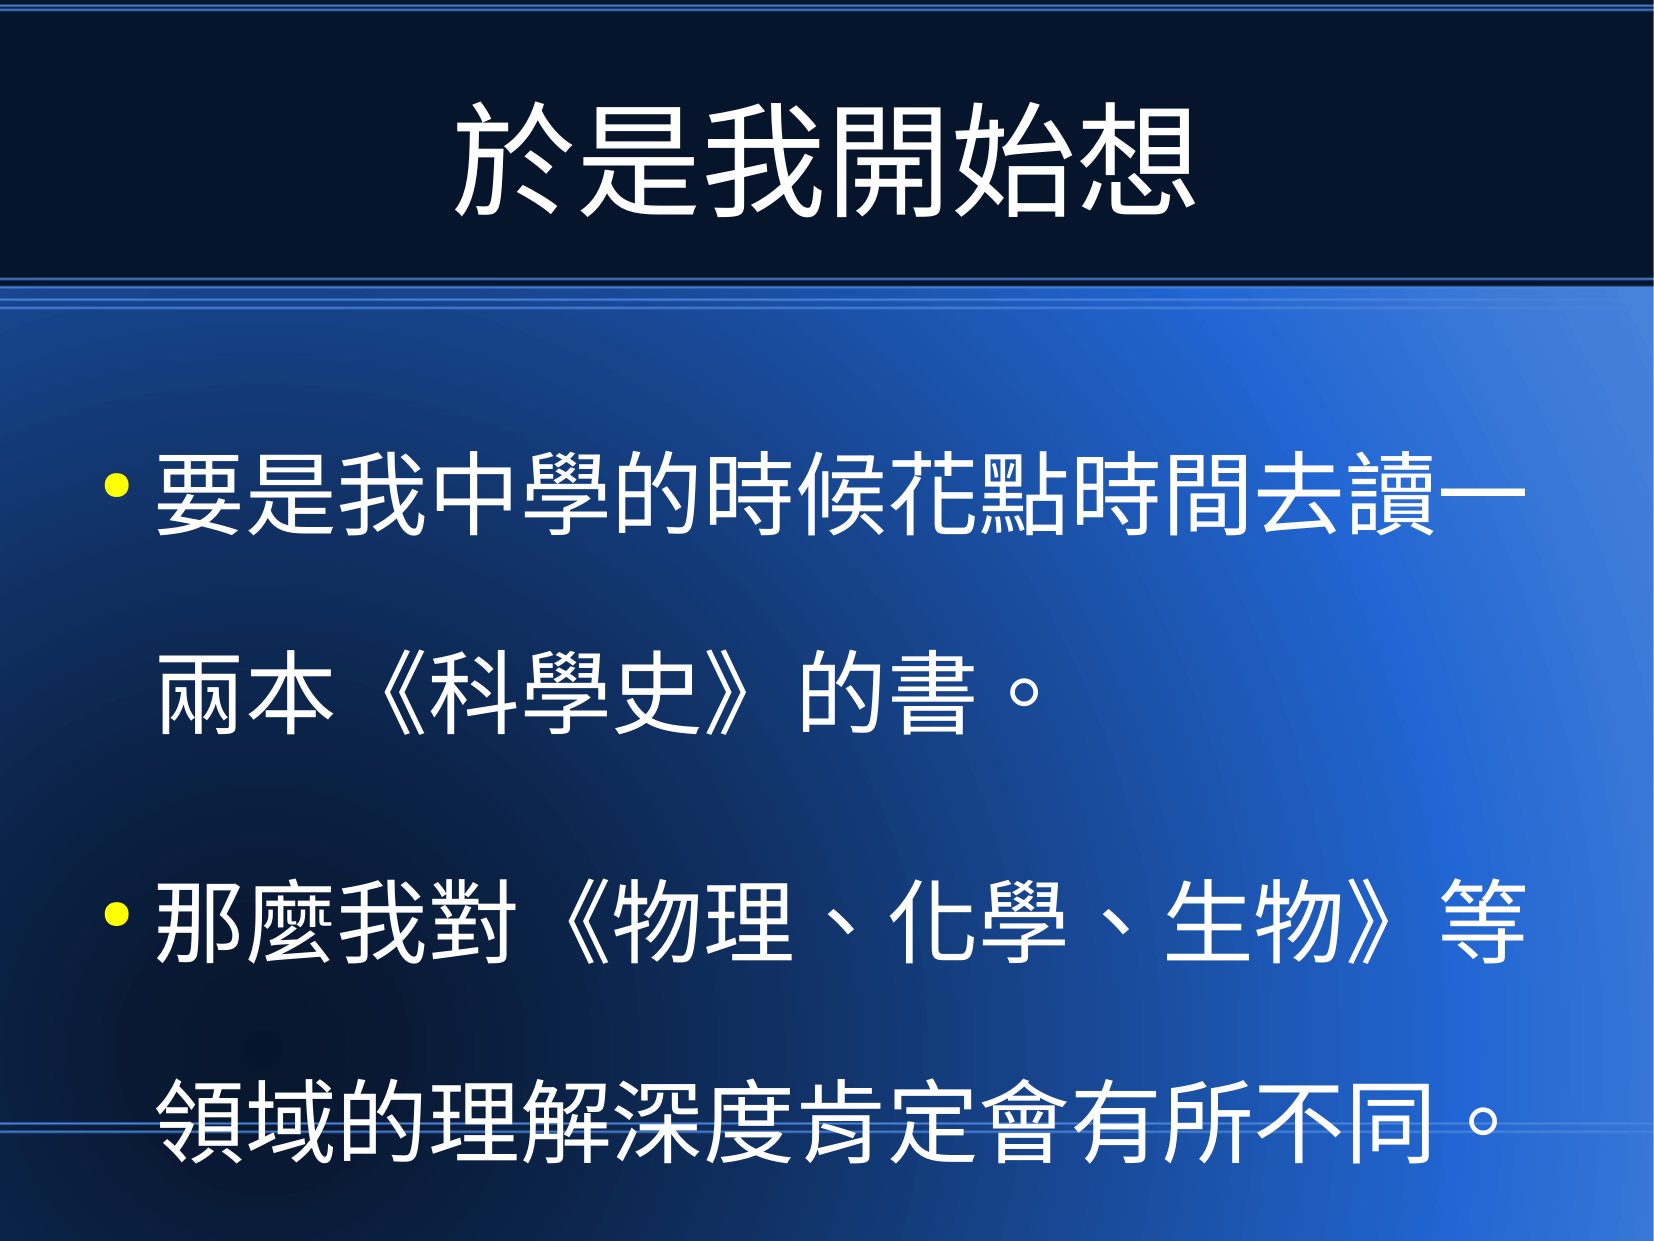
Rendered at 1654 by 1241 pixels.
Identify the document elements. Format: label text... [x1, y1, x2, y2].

picture [0, 0, 1654, 1241]
title 於是我開始想 [82, 49, 1571, 257]
list 要是我中學的時候花點時間去讀一兩本《科學史》的書。 那麼我對《物理、化學、生物》等領域的理解深度肯定會有所不同。 [82, 355, 1571, 1241]
